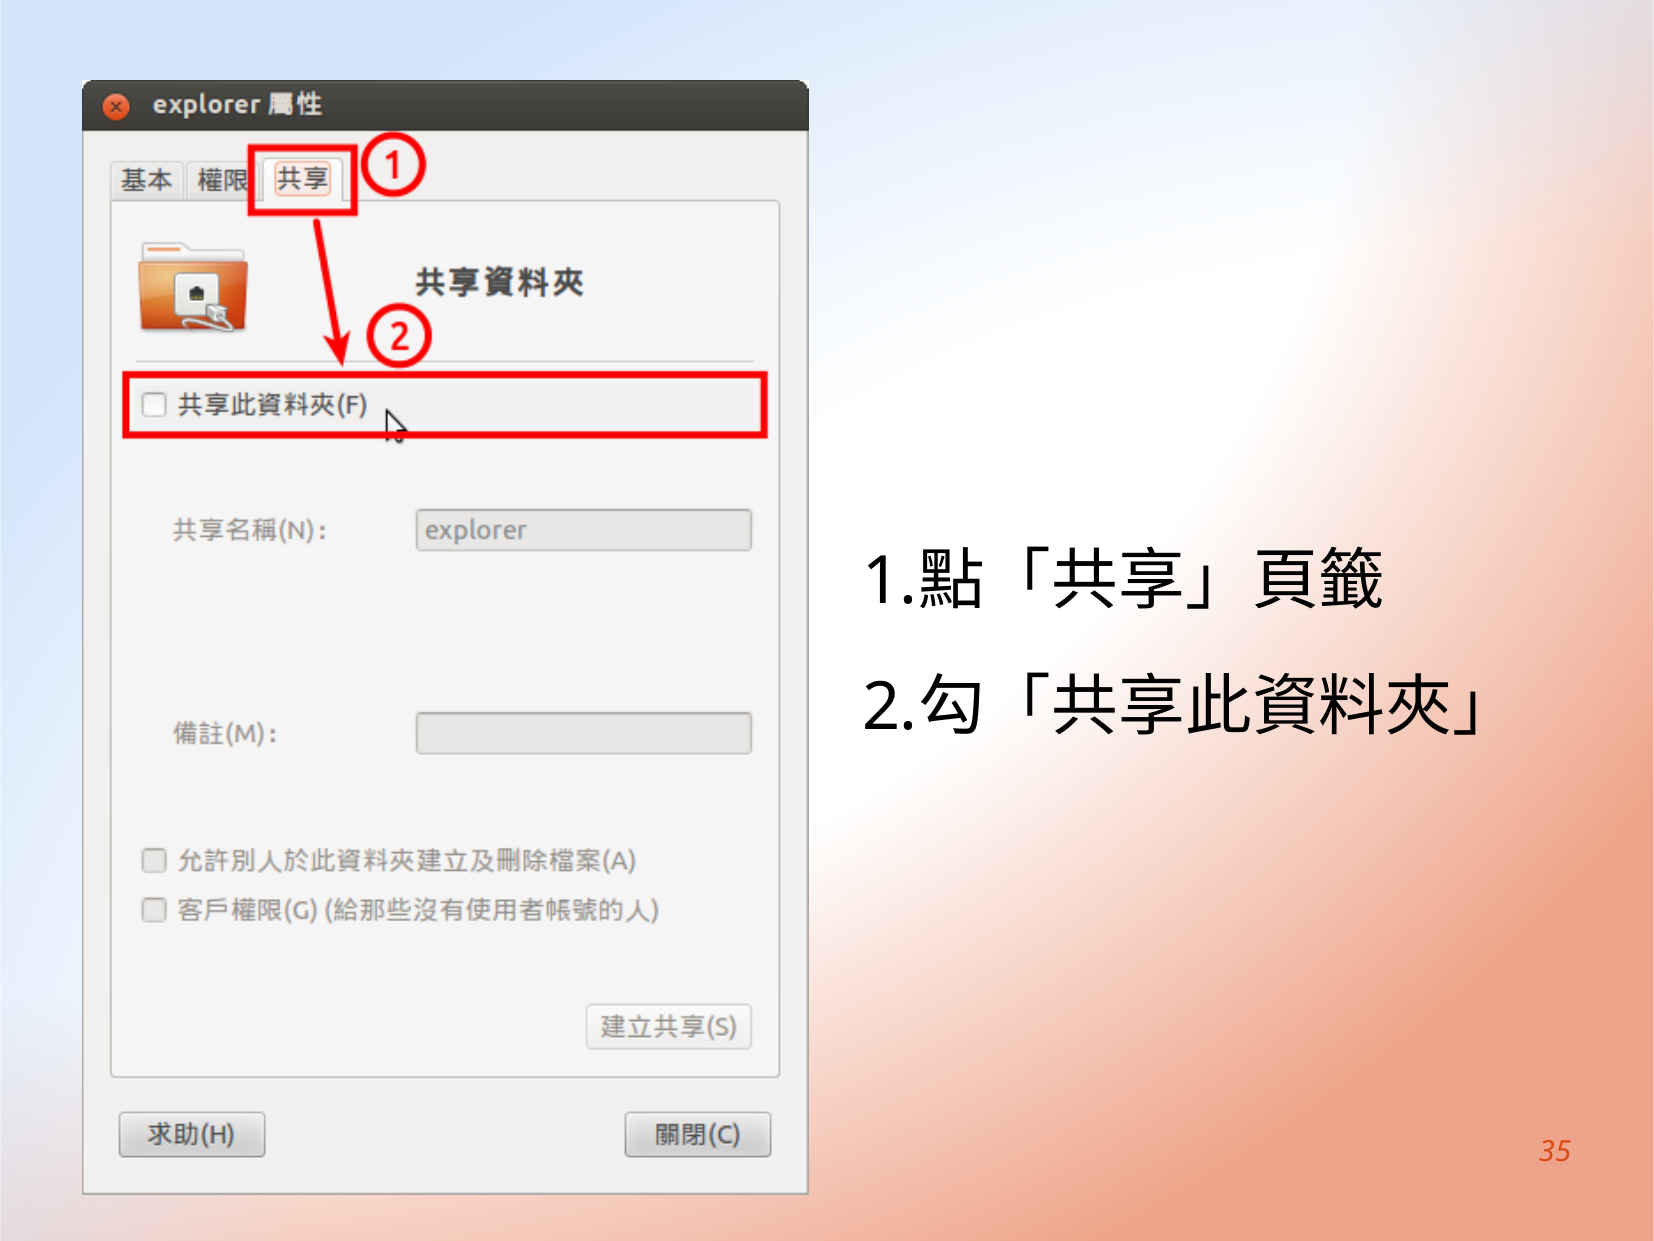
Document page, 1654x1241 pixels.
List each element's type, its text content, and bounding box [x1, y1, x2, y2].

picture [0, 0, 1654, 1241]
list 點「共享」頁籤 勾「共享此資料夾」 [845, 75, 1572, 1201]
